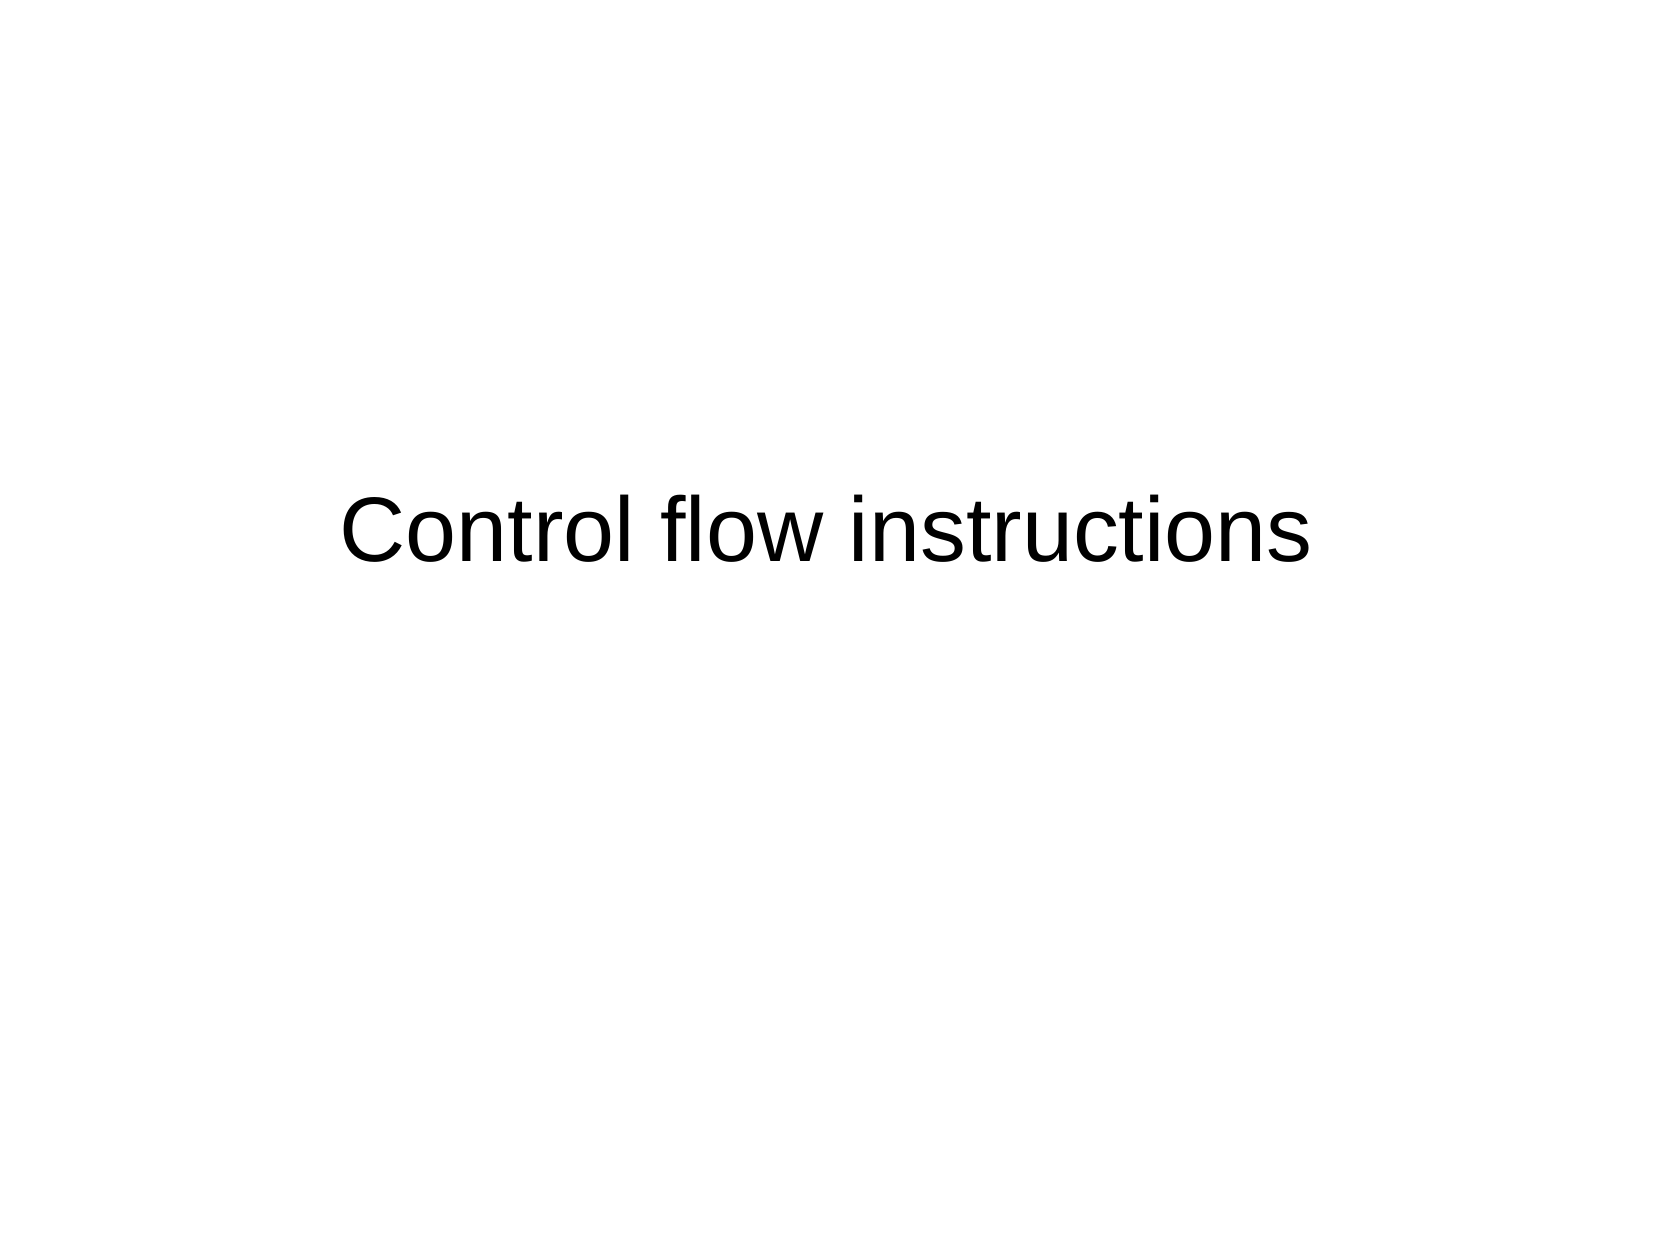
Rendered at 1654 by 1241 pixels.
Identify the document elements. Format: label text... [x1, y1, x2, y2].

subtitle Control flow instructions [82, 49, 1571, 1010]
